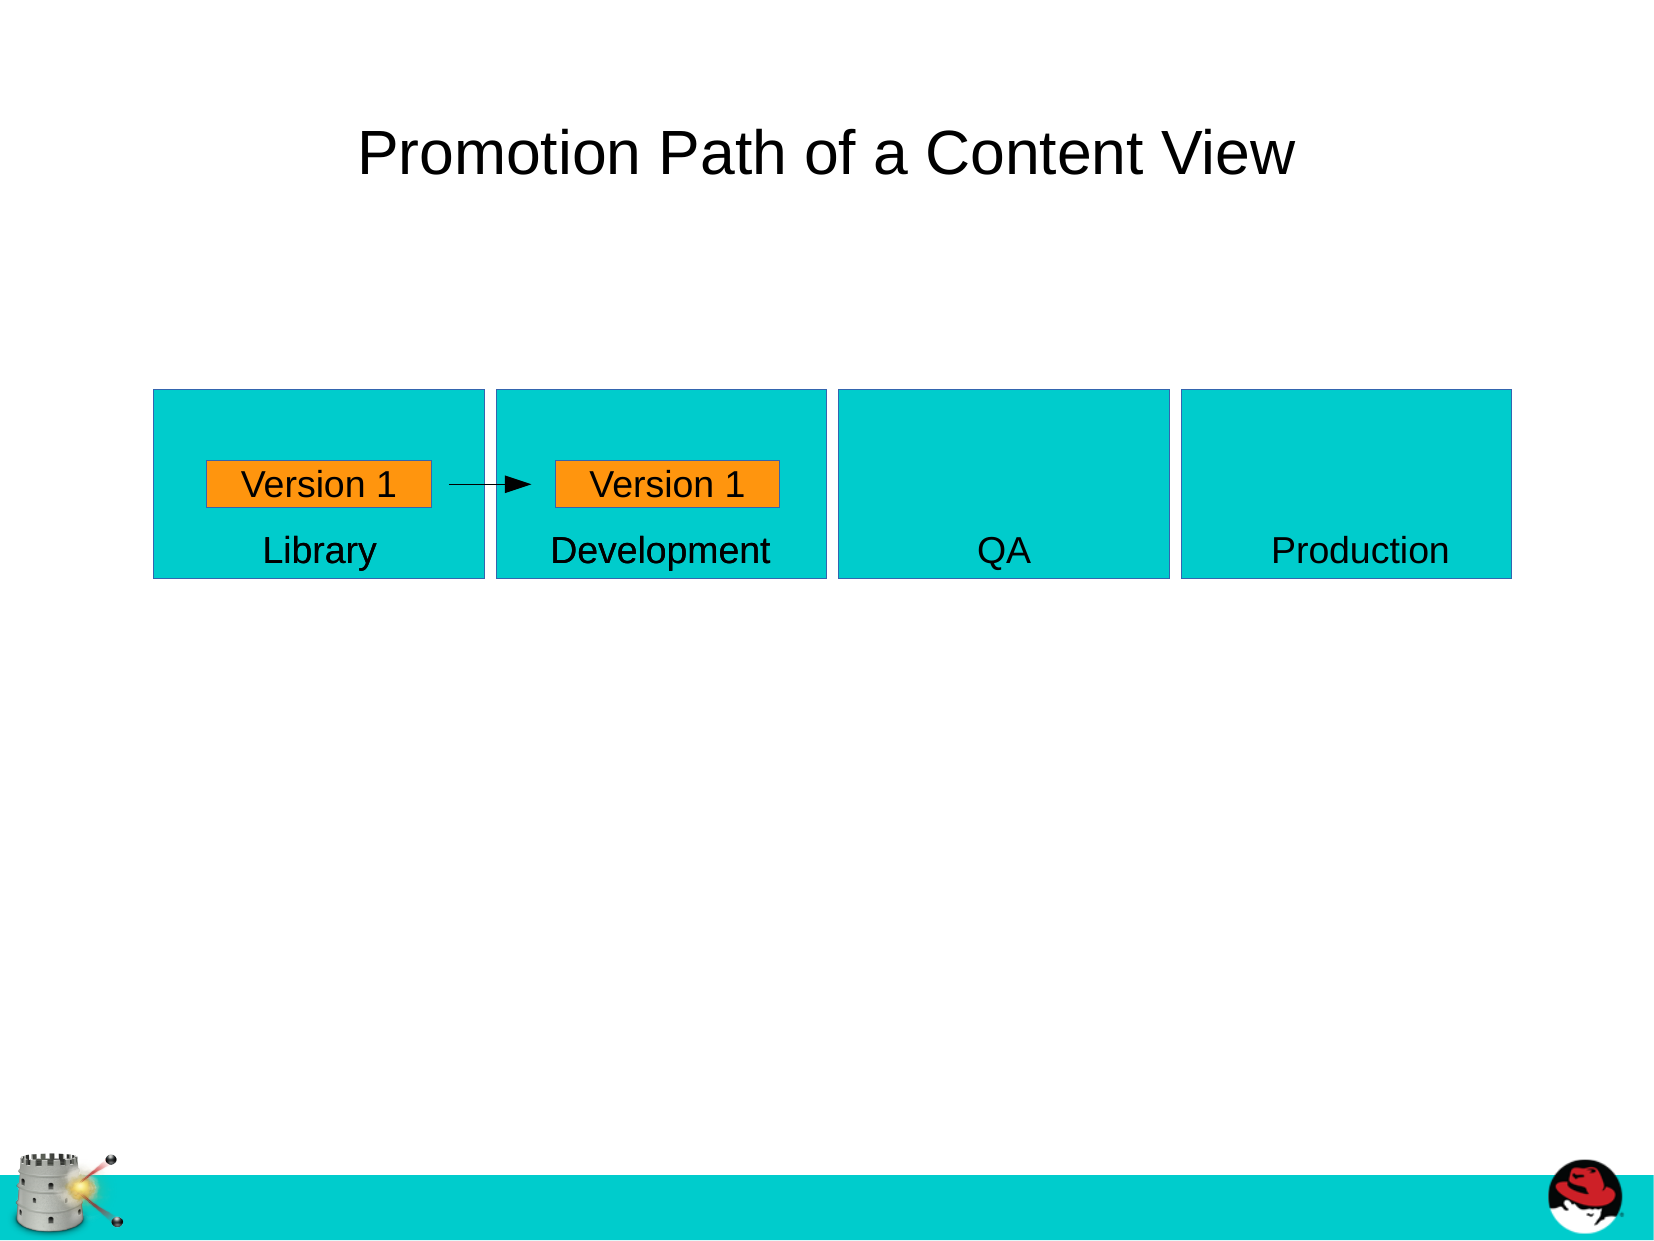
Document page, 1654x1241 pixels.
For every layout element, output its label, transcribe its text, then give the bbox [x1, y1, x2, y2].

text_box [1181, 389, 1512, 579]
text_box Development [535, 521, 786, 579]
text_box Version 1 [206, 460, 432, 508]
text_box Library [248, 521, 392, 579]
text_box [496, 389, 827, 579]
picture [5, 1138, 130, 1241]
text_box [838, 389, 1170, 579]
text_box Production [1256, 521, 1465, 579]
text_box Version 1 [555, 460, 780, 508]
title Promotion Path of a Content View [82, 49, 1571, 257]
text_box [153, 389, 485, 579]
text_box QA [878, 521, 1144, 579]
picture [1547, 1157, 1630, 1235]
